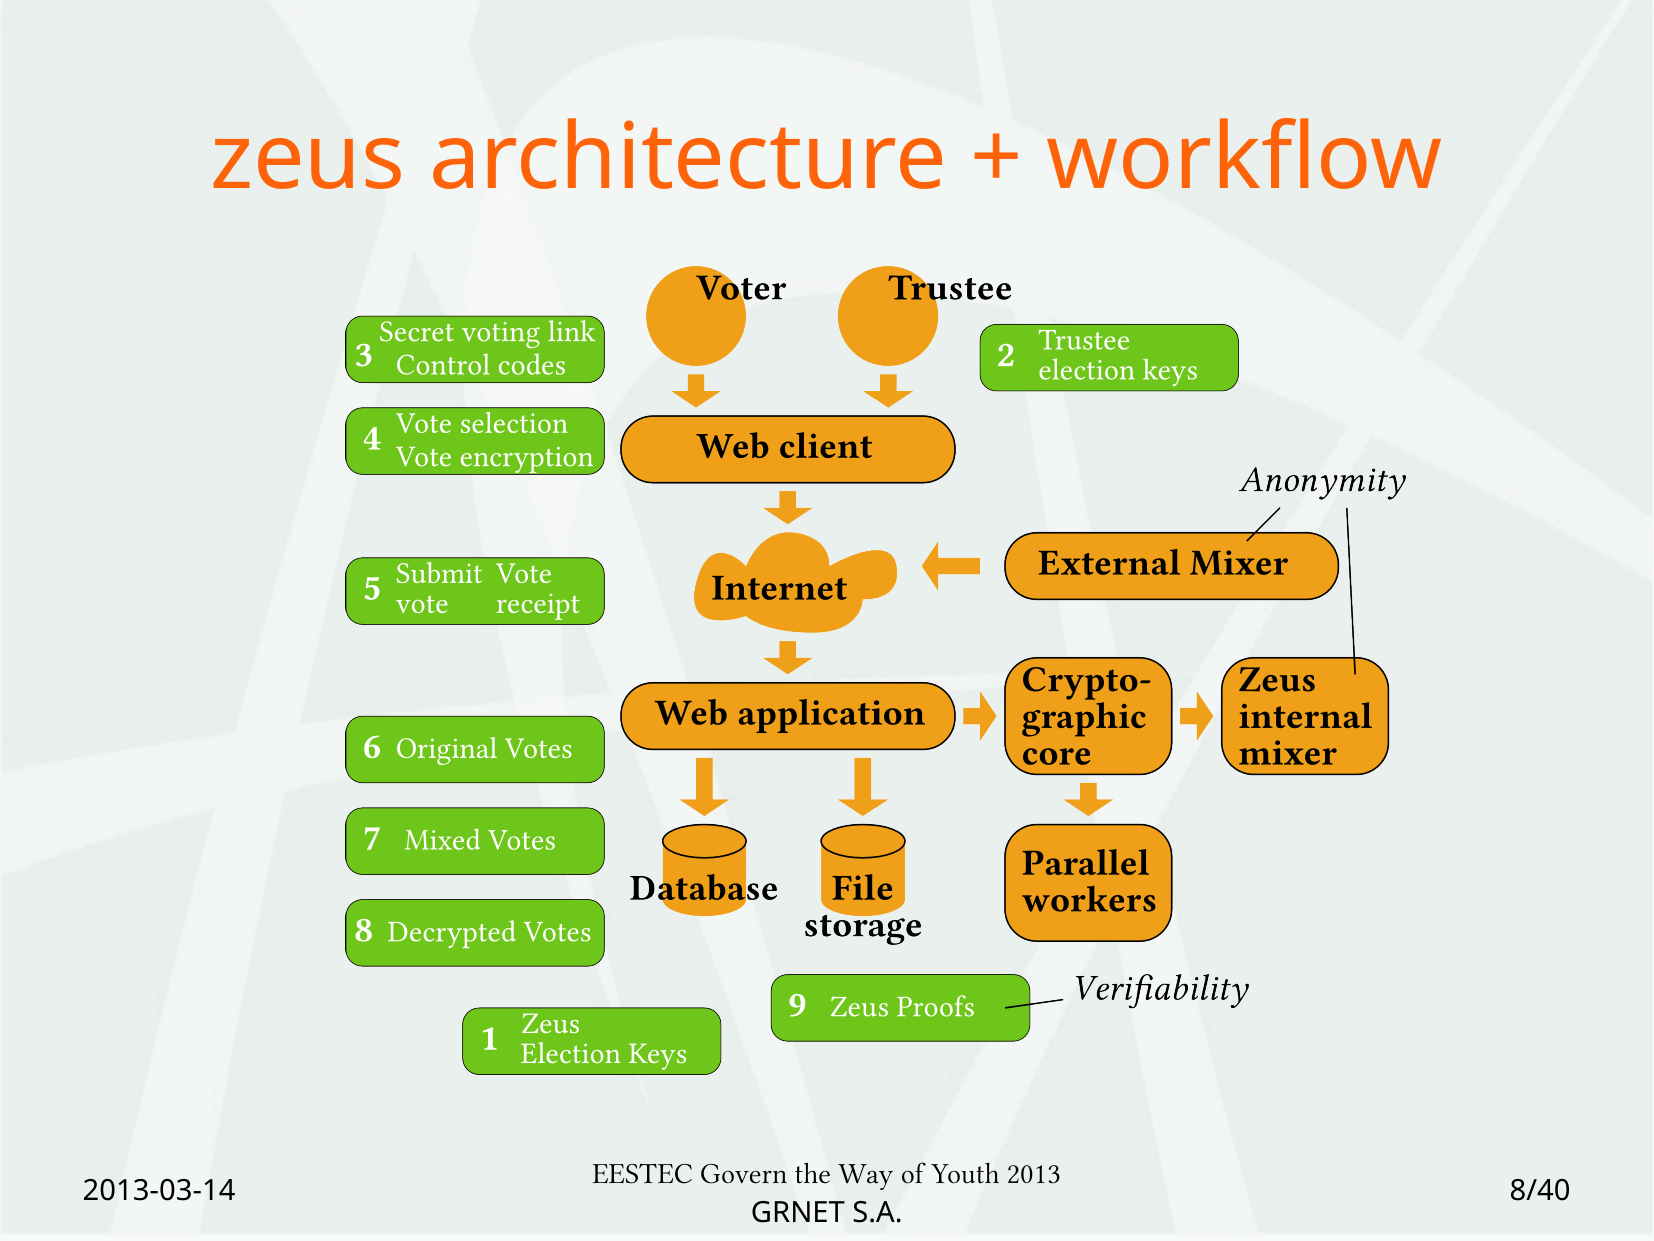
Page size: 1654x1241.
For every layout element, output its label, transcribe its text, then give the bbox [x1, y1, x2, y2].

title zeus architecture + workflow [82, 49, 1571, 257]
picture [0, 0, 1654, 1241]
